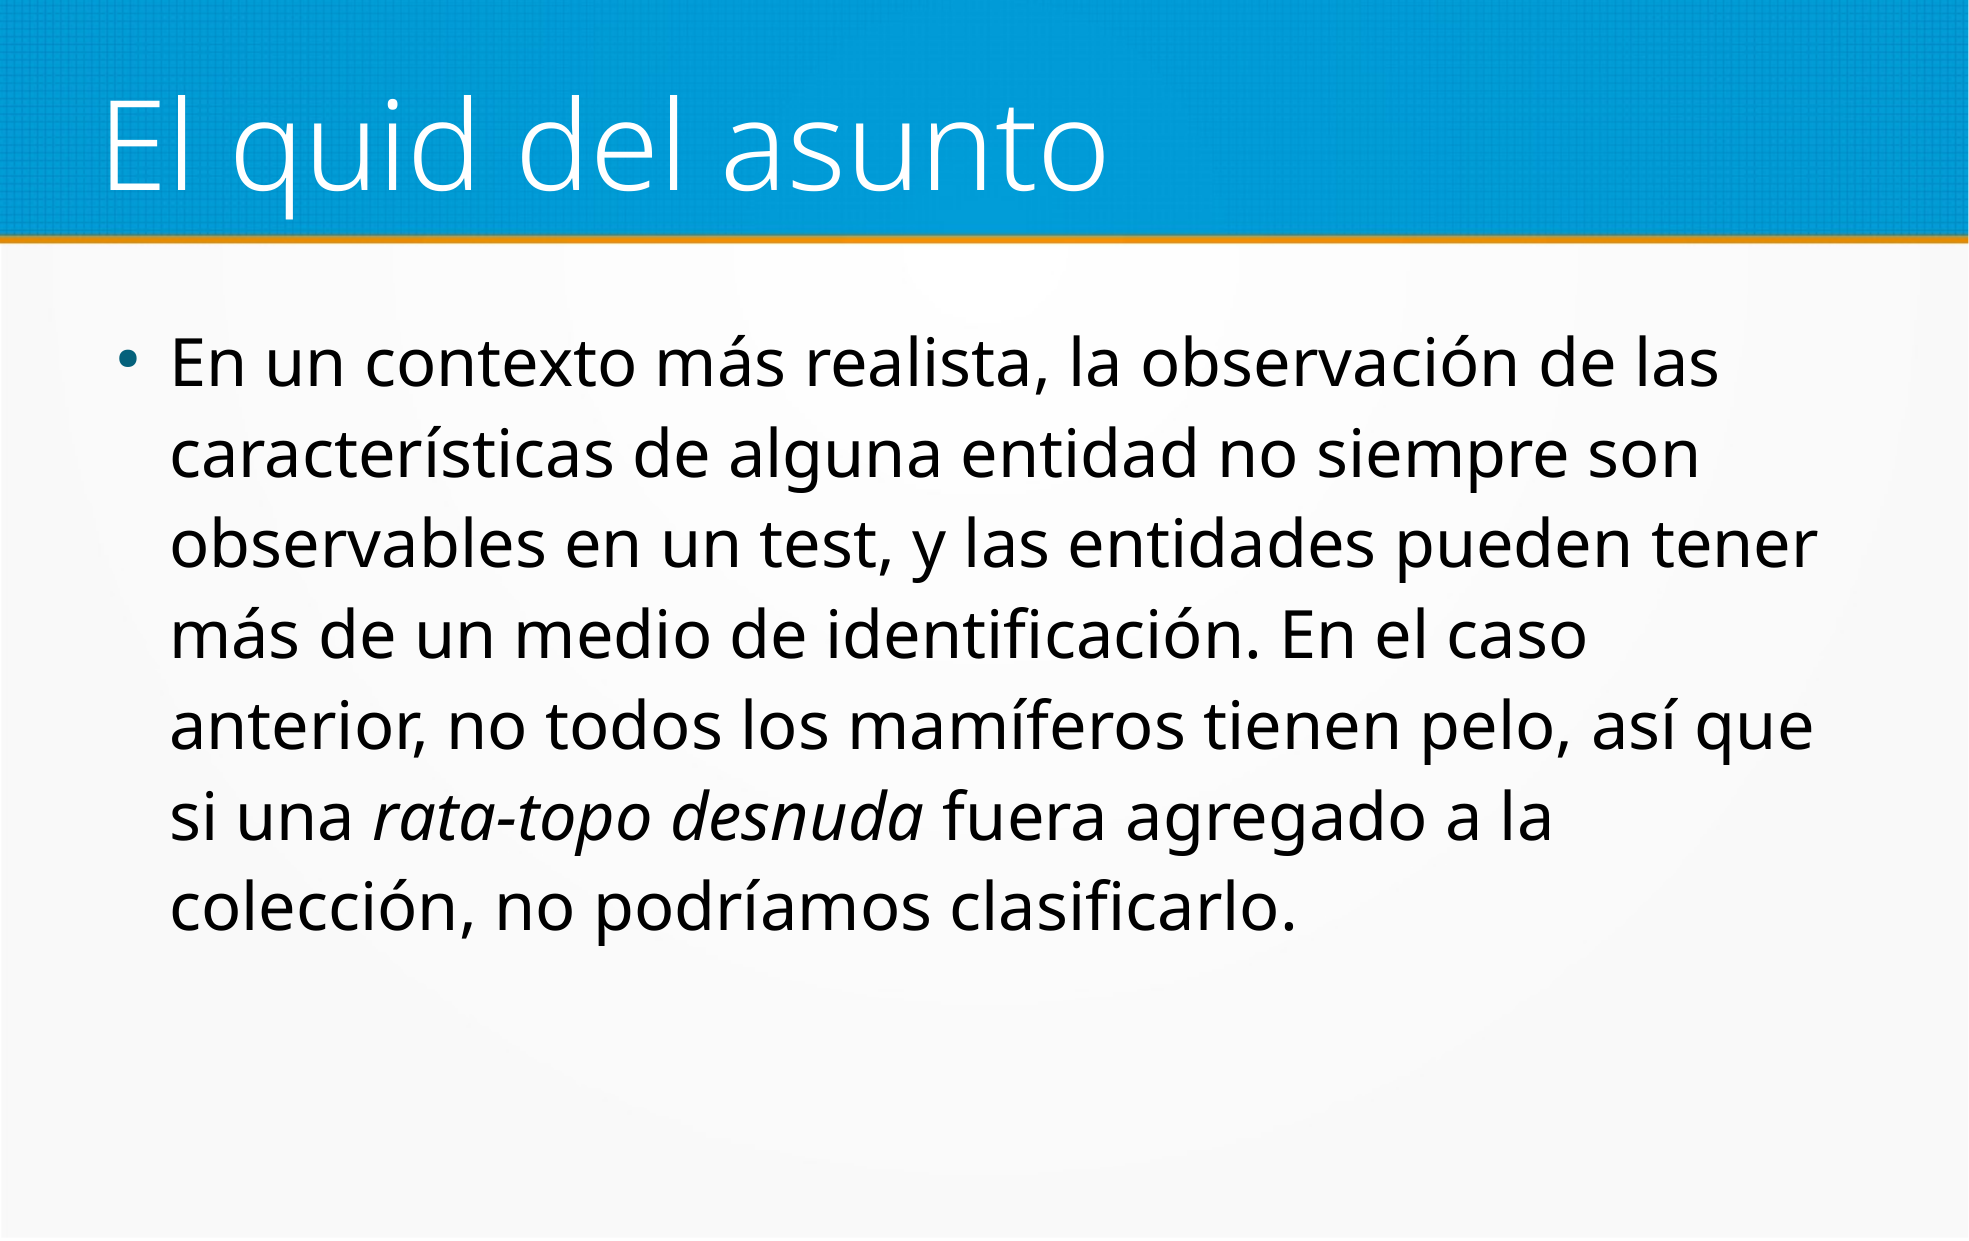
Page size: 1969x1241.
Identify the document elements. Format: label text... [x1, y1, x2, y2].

list En un contexto más realista, la observación de las características de alguna entidad no siempre son observables en un test, y las entidades pueden tener más de un medio de identificación. En el caso anterior, no todos los mamíferos tienen pelo, así que si una rata-topo desnuda fuera agregado a la colección, no podríamos clasificarlo. [98, 315, 1861, 1081]
picture [0, 233, 1969, 1241]
title El quid del asunto [98, 19, 1870, 227]
